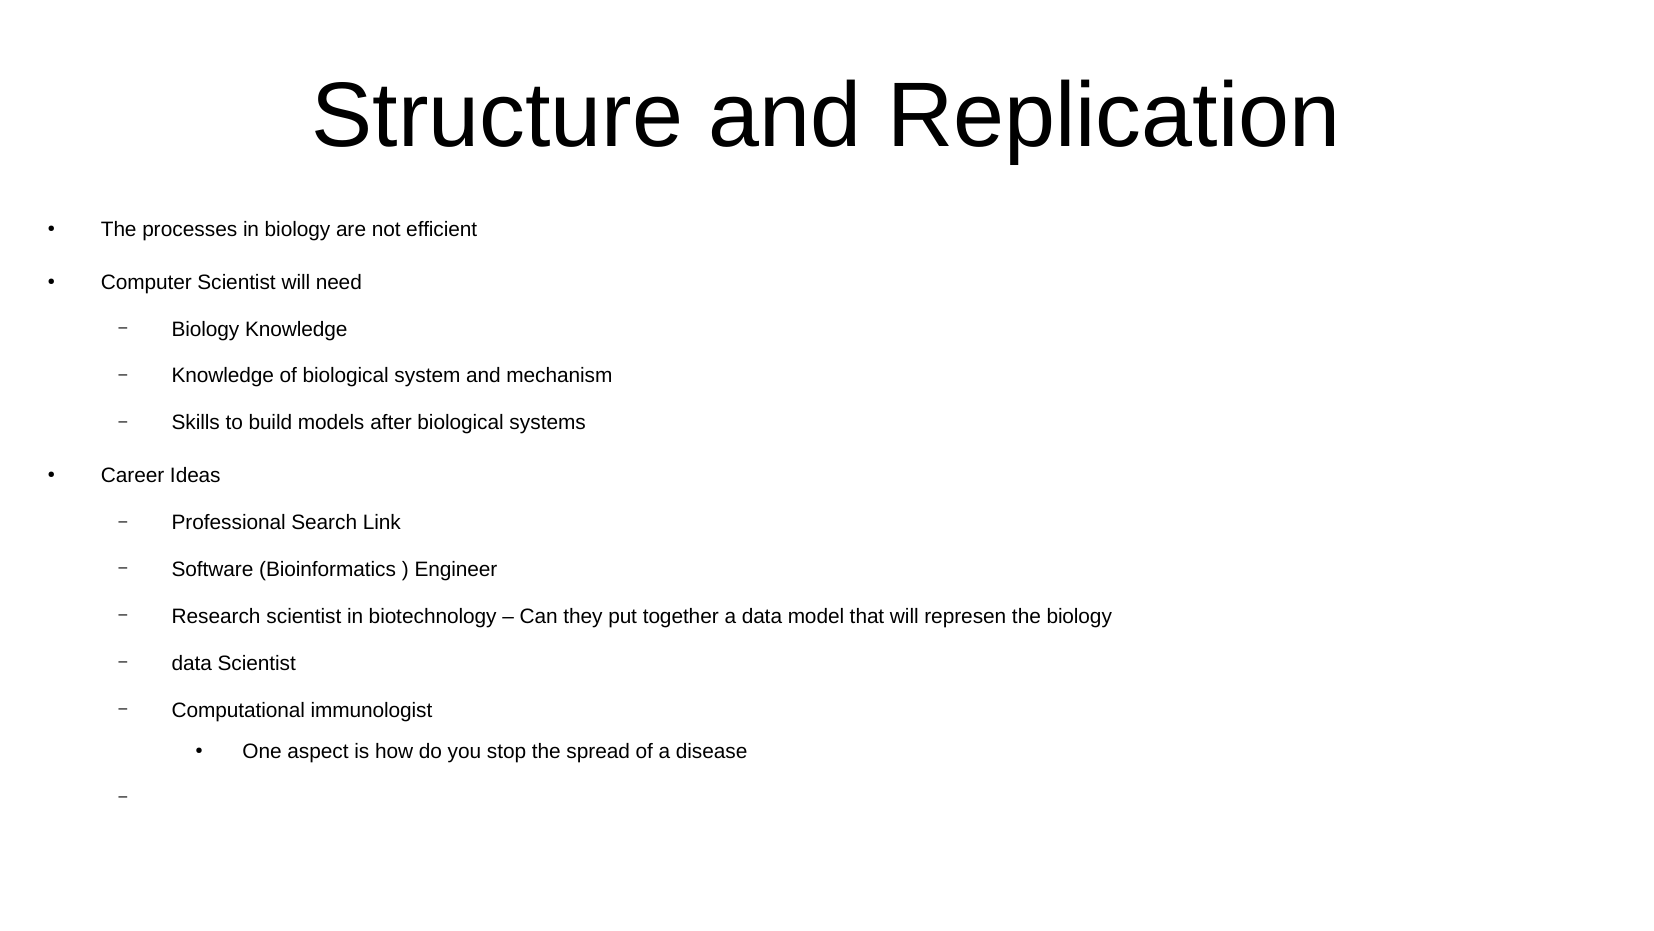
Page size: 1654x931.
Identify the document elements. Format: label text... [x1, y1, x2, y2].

list The processes in biology are not efficient Computer Scientist will need Biology Knowledge Knowledge of biological system and mechanism Skills to build models after biological systems Career Ideas Professional Search Link Software (Bioinformatics ) Engineer Research scientist in biotechnology – Can they put together a data model that will represen the biology data Scientist Computational immunologist One aspect is how do you stop the spread of a disease [30, 217, 1571, 916]
title Structure and Replication [82, 37, 1571, 193]
